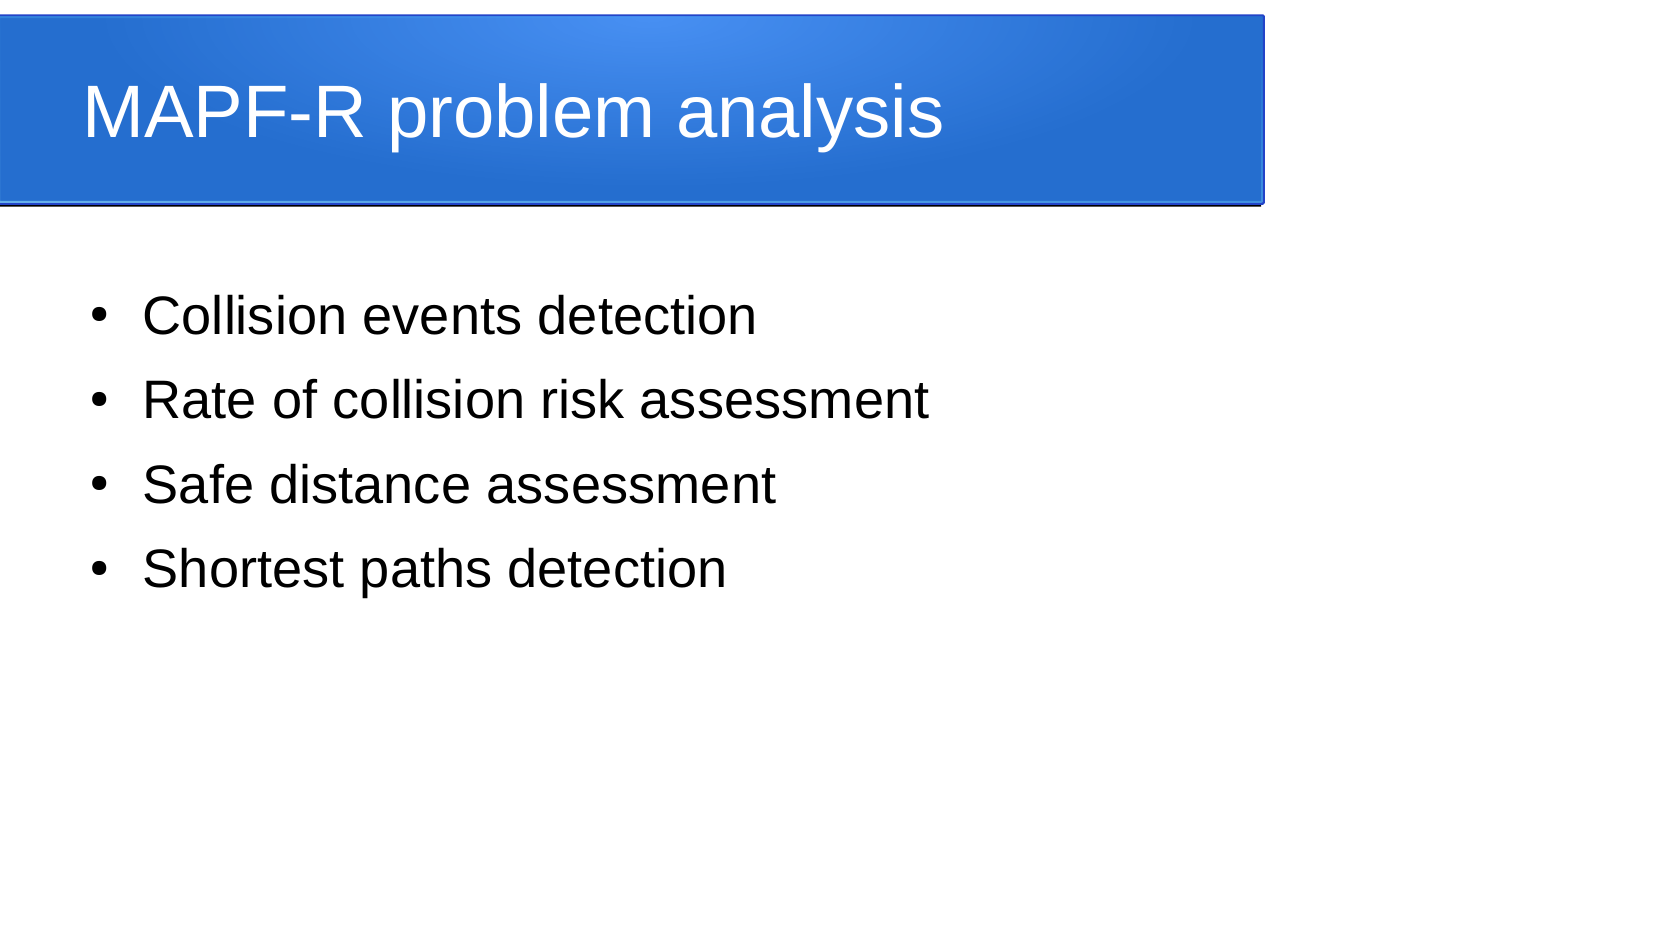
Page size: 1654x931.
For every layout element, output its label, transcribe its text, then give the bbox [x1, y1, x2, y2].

list Collision events detection Rate of collision risk assessment Safe distance assessment Shortest paths detection [71, 285, 1561, 826]
title MAPF-R problem analysis [82, 35, 1235, 189]
